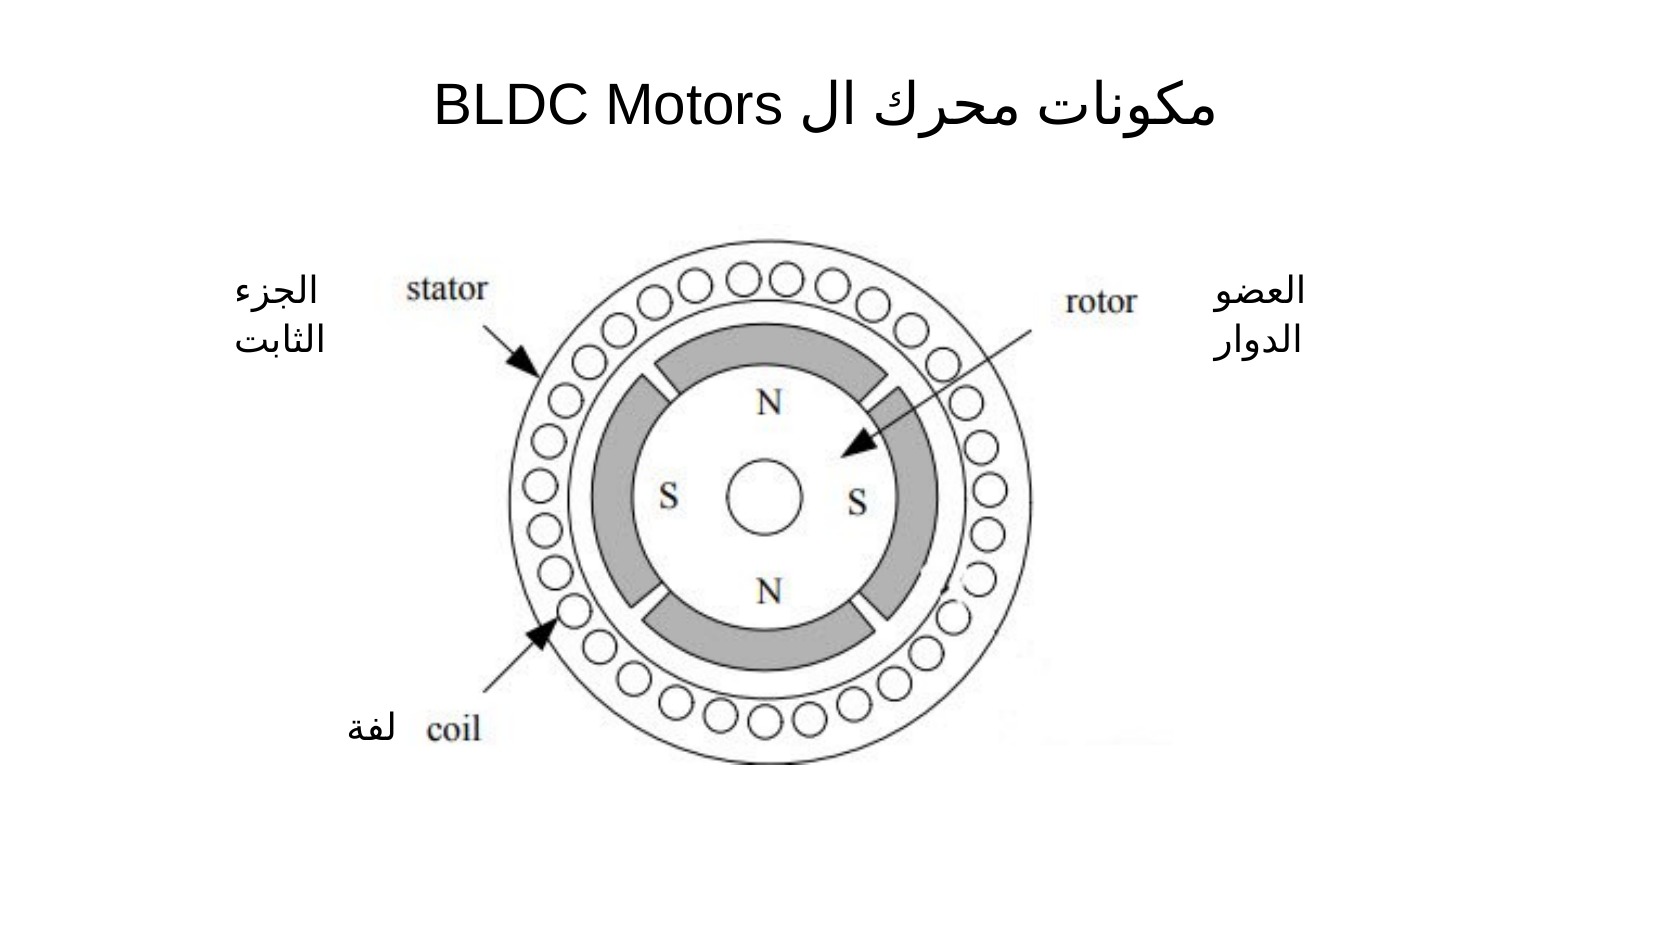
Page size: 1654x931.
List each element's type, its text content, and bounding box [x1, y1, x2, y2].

title مكونات محرك ال BLDC Motors [75, 32, 1564, 188]
text_box العضو الدوار [1200, 262, 1394, 328]
text_box الجزء الثابت [219, 262, 413, 328]
picture [375, 224, 1212, 765]
text_box لفة [331, 699, 526, 765]
